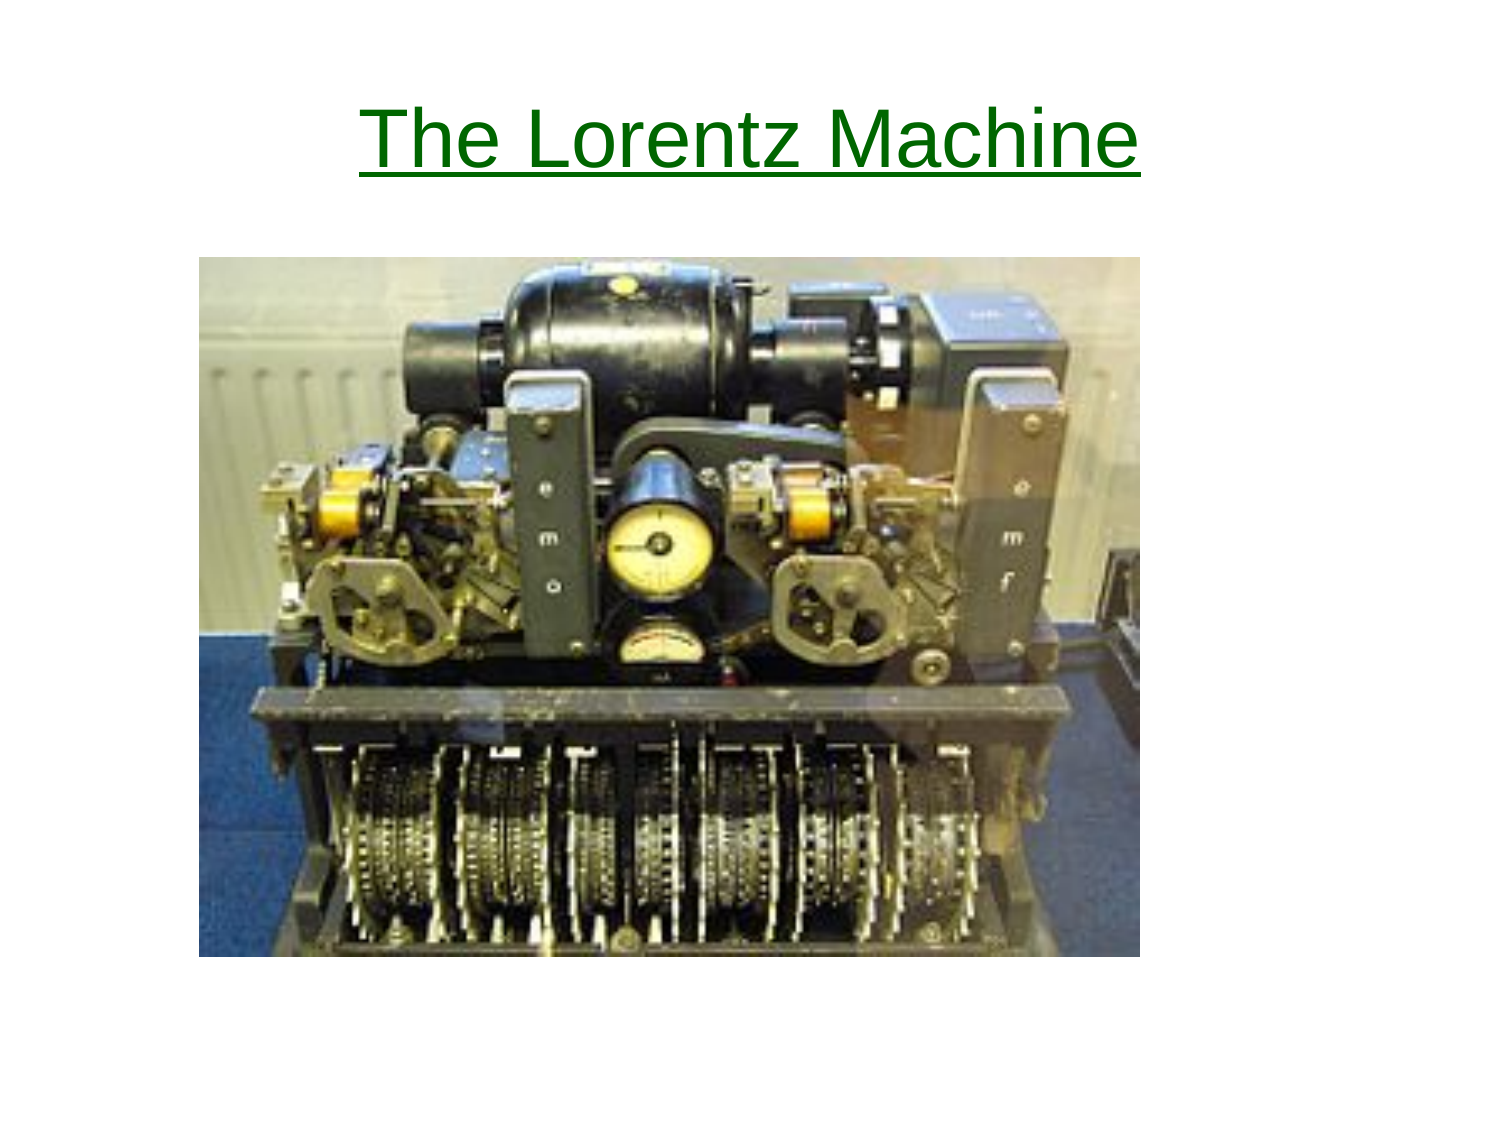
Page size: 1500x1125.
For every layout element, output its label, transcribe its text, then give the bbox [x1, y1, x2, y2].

picture [199, 257, 1140, 957]
title The Lorentz Machine [75, 88, 1425, 190]
